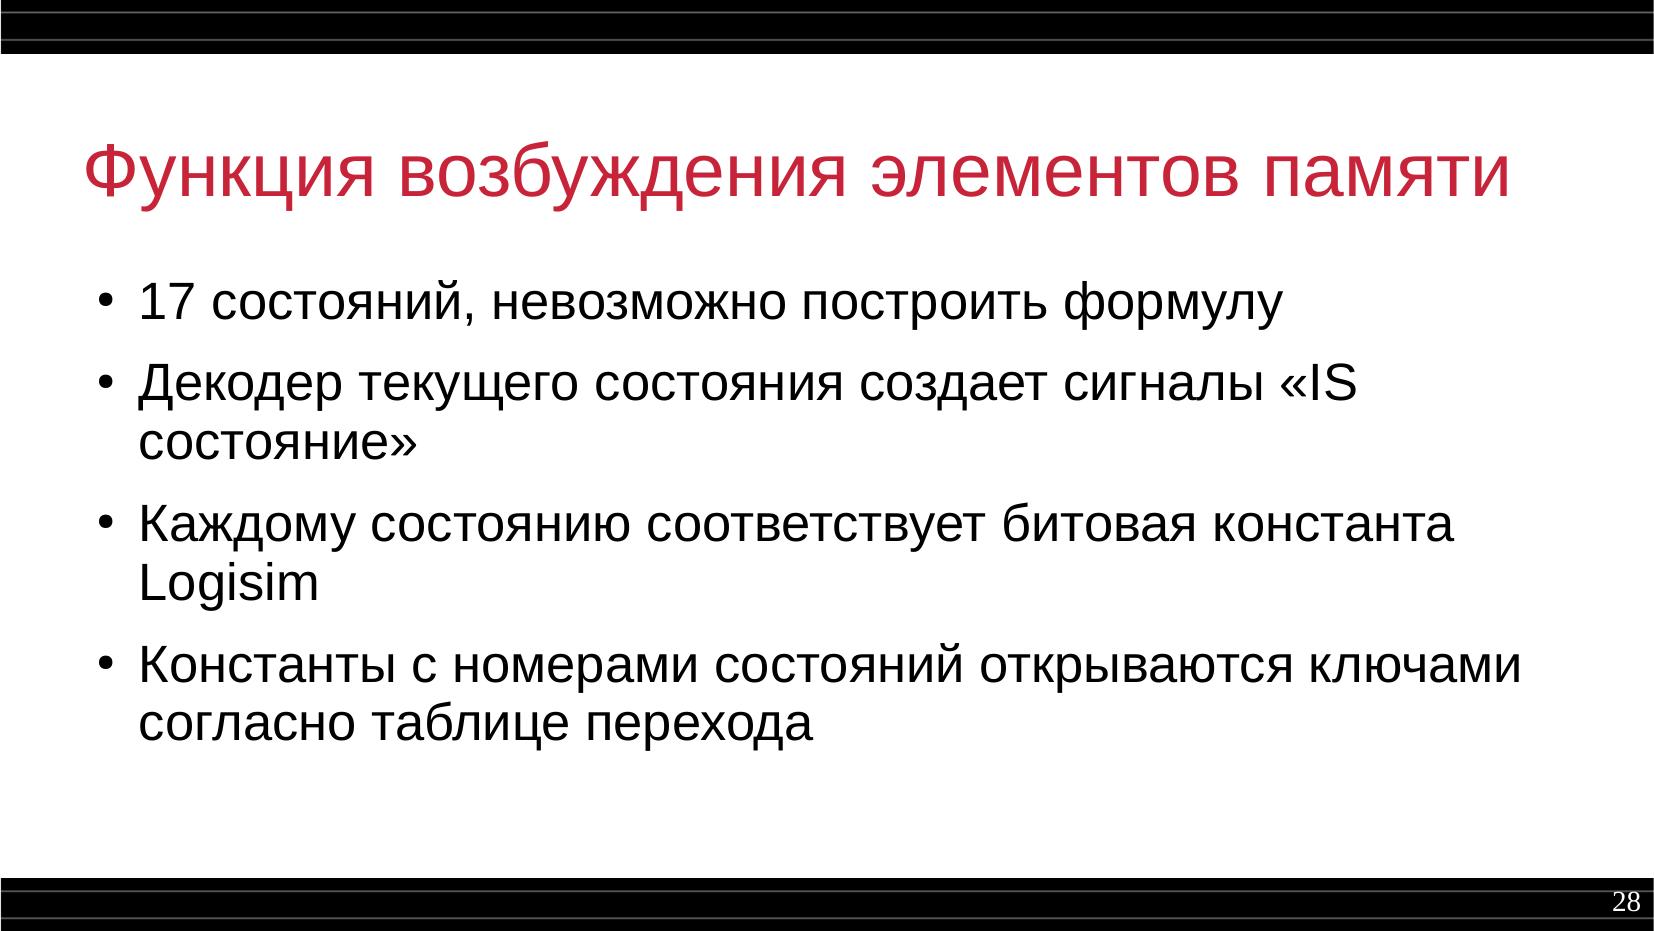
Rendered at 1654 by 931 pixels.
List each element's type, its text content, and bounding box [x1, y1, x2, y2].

picture [0, 878, 1654, 931]
title Функция возбуждения элементов памяти [82, 92, 1571, 248]
list 17 состояний, невозможно построить формулу Декодер текущего состояния создает сигналы «IS состояние» Каждому состоянию соответствует битовая константа Logisim Константы с номерами состояний открываются ключами согласно таблице перехода [82, 271, 1571, 758]
picture [0, 0, 1654, 54]
